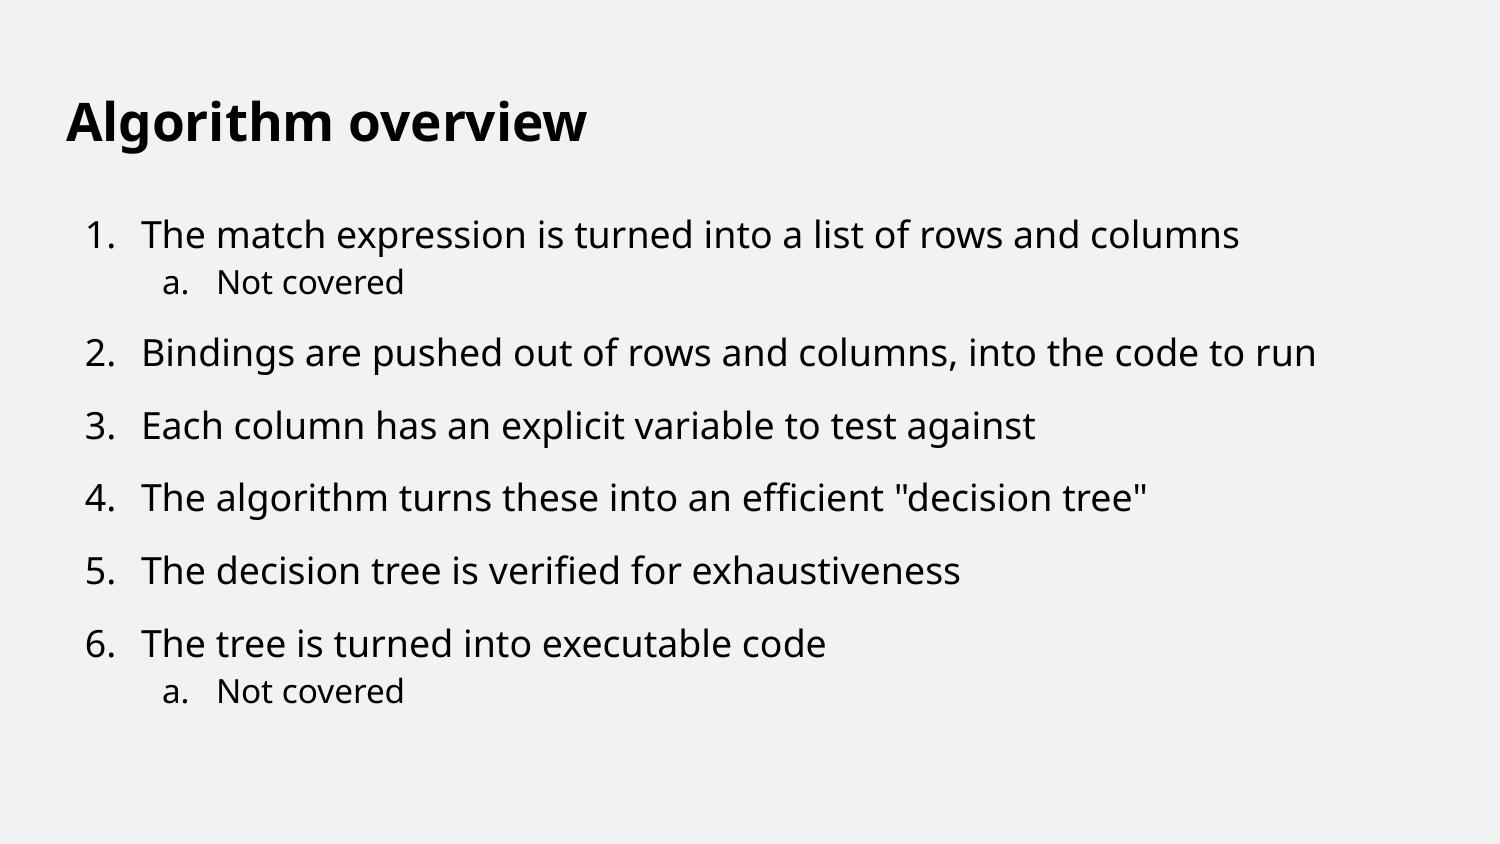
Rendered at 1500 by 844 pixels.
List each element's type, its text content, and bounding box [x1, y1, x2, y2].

title Algorithm overview [51, 72, 1449, 167]
list The match expression is turned into a list of rows and columns Not covered Bindings are pushed out of rows and columns, into the code to run Each column has an explicit variable to test against The algorithm turns these into an efficient "decision tree" The decision tree is verified for exhaustiveness The tree is turned into executable code Not covered [51, 189, 1449, 750]
